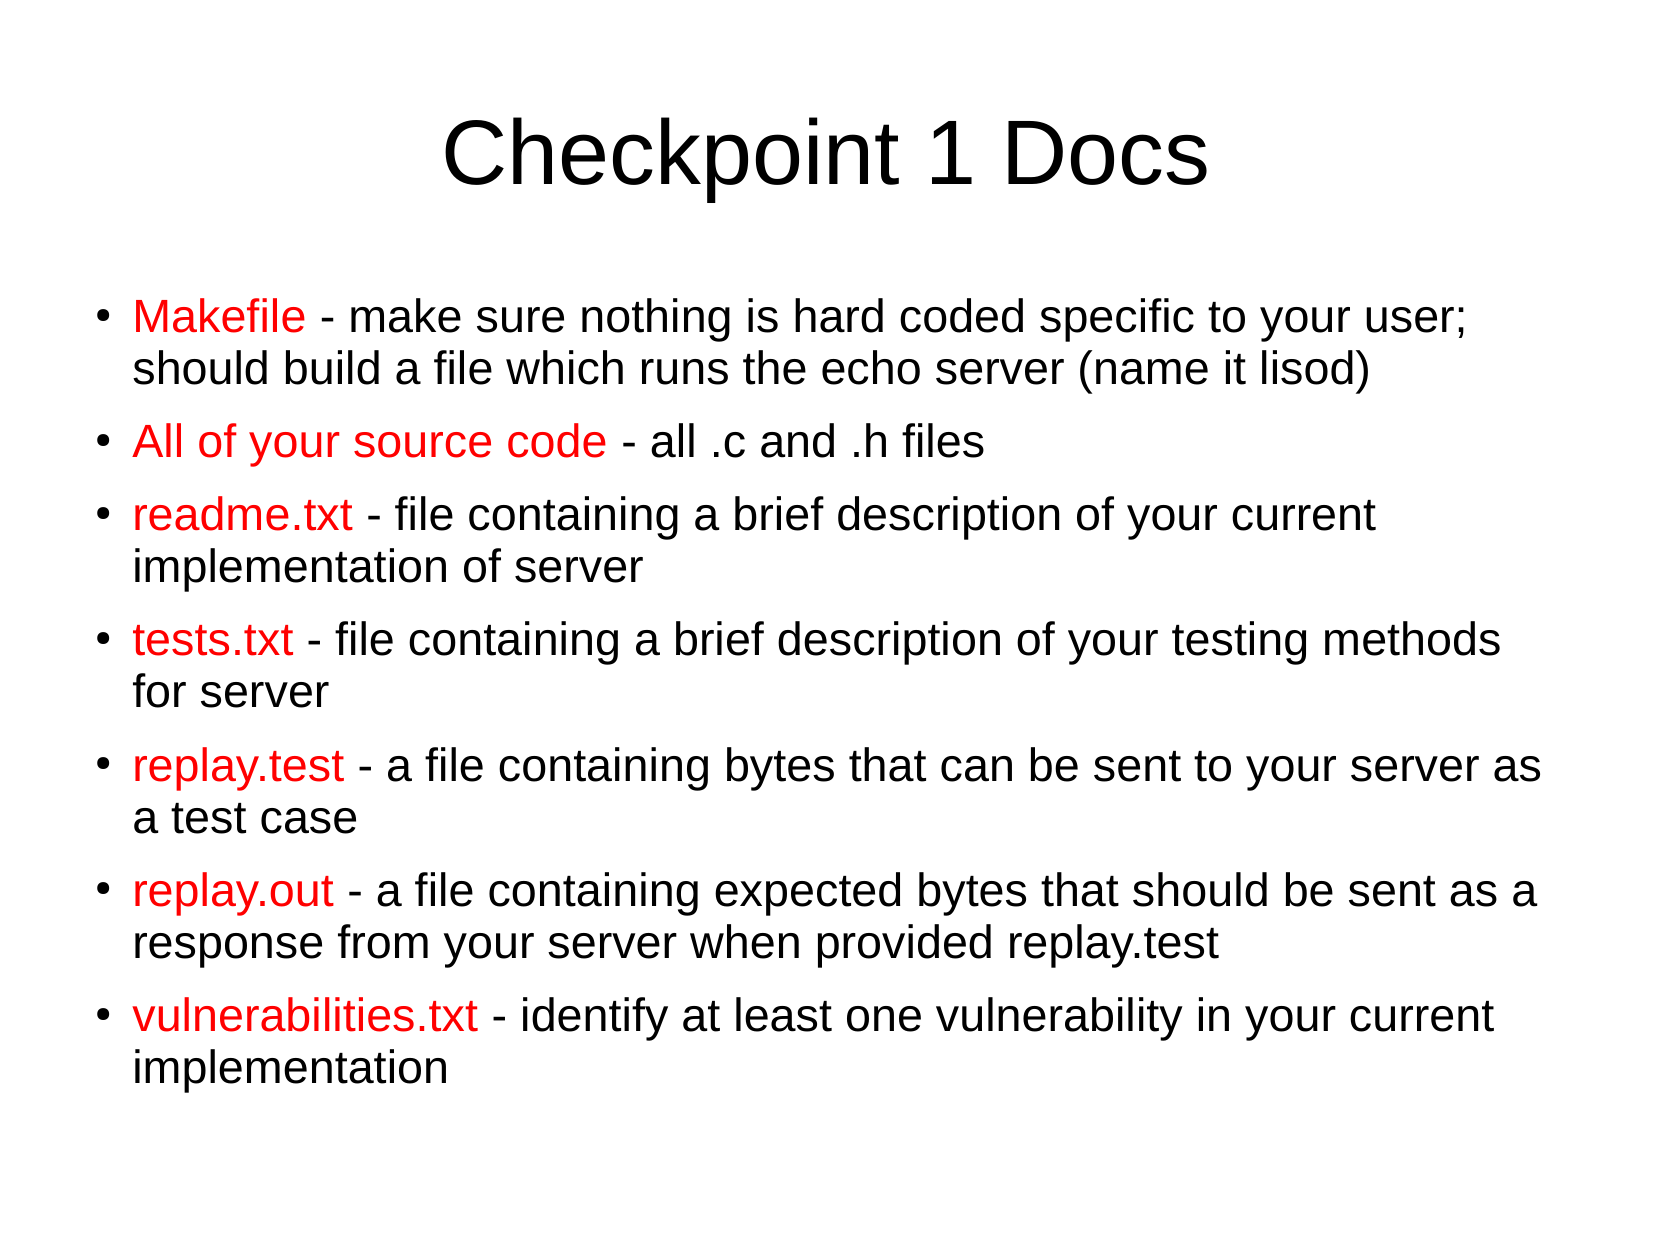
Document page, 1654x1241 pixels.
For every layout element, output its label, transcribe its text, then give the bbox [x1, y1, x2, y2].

title Checkpoint 1 Docs [82, 56, 1571, 250]
list Makefile - make sure nothing is hard coded specific to your user; should build a file which runs the echo server (name it lisod) All of your source code - all .c and .h files readme.txt - file containing a brief description of your current implementation of server tests.txt - file containing a brief description of your testing methods for server replay.test - a file containing bytes that can be sent to your server as a test case replay.out - a file containing expected bytes that should be sent as a response from your server when provided replay.test vulnerabilities.txt - identify at least one vulnerability in your current implementation [82, 290, 1571, 1109]
